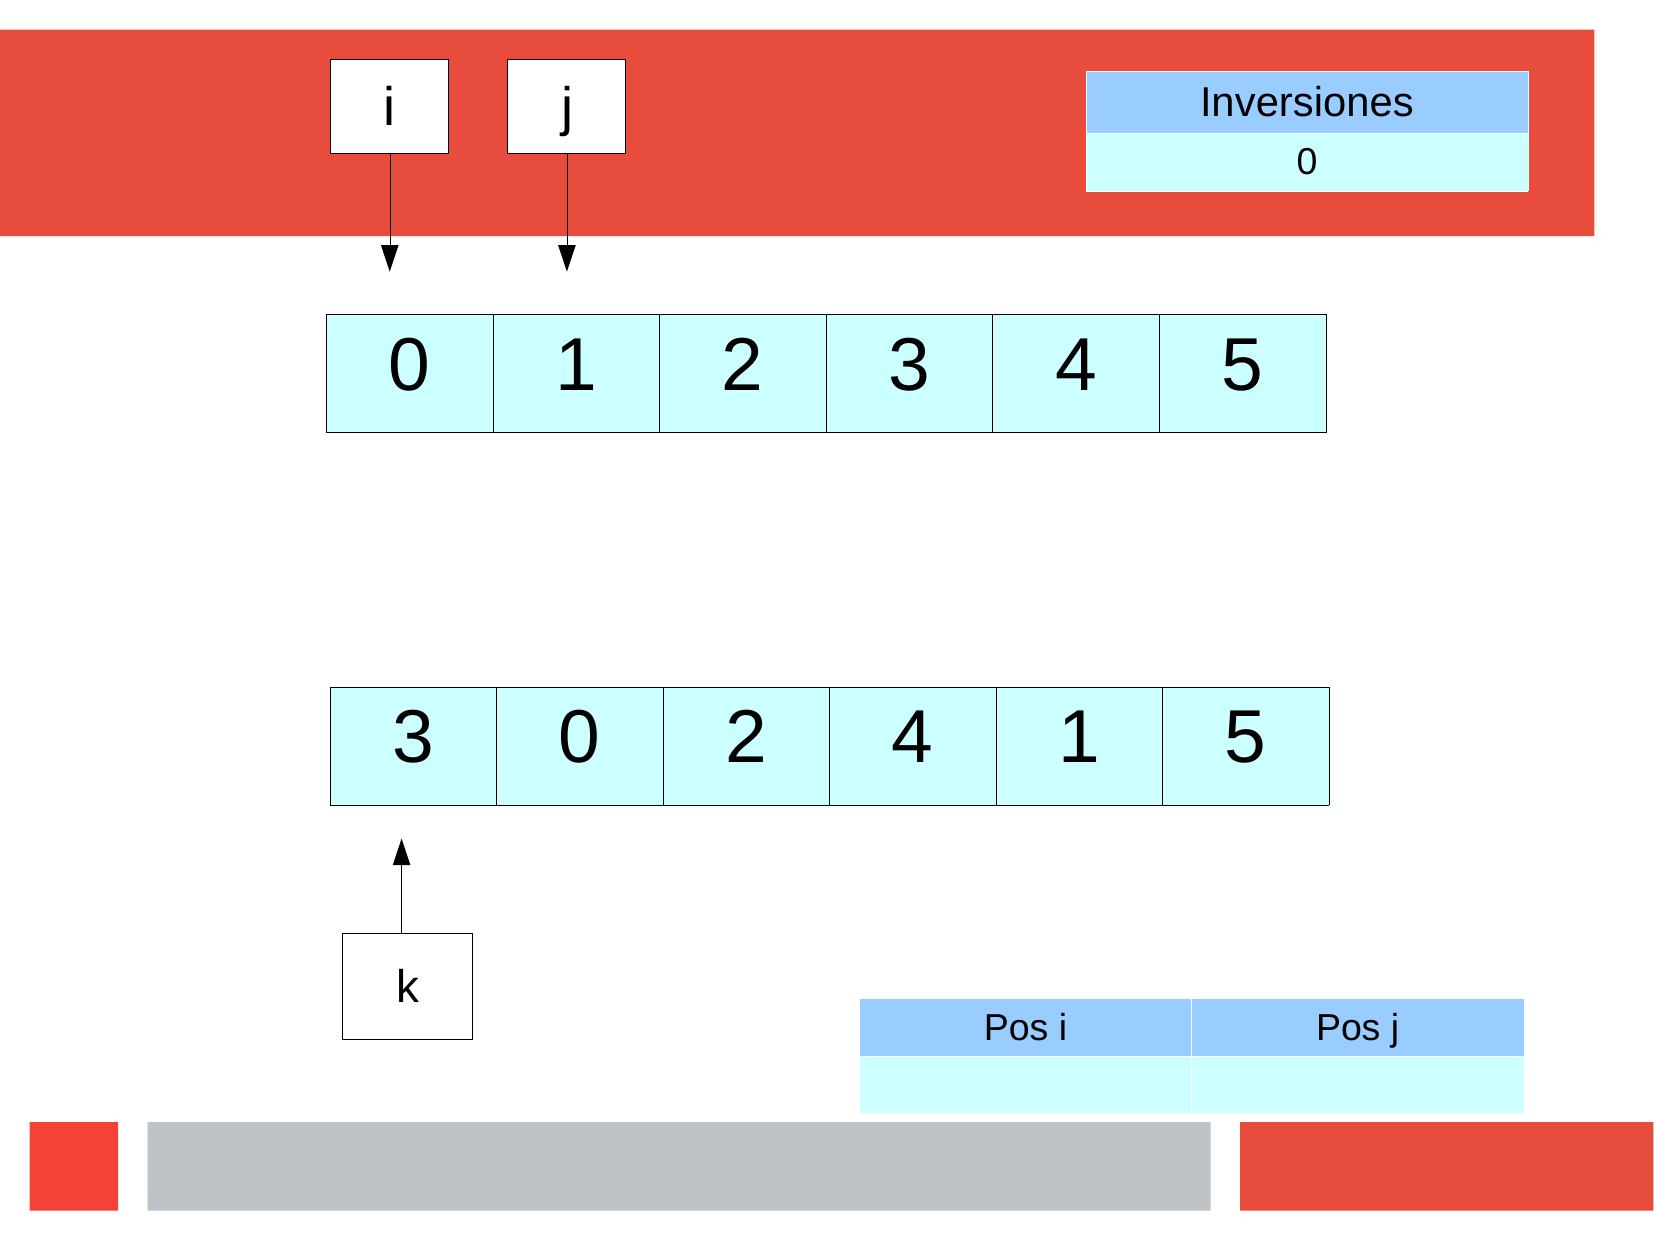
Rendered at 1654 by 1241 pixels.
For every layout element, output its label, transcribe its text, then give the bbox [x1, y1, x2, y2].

table_header 3 [827, 315, 992, 432]
table_header 0 [497, 688, 663, 805]
table_header 5 [1160, 315, 1326, 432]
table_header 5 [1163, 688, 1329, 805]
table_header 3 [331, 688, 496, 805]
table_header 4 [830, 688, 996, 805]
text_box k [342, 933, 473, 1040]
table_cell [1192, 1057, 1524, 1113]
table_header Inversiones [1087, 72, 1528, 133]
table_header 4 [993, 315, 1159, 432]
table_header 0 [327, 315, 493, 432]
table_cell [860, 1057, 1191, 1113]
table_header 1 [494, 315, 659, 432]
table_header Pos j [1192, 999, 1524, 1056]
text_box i [330, 59, 449, 154]
table_header 2 [664, 688, 829, 805]
table_cell 0 [1087, 134, 1528, 191]
table_header Pos i [860, 999, 1191, 1056]
text_box j [507, 59, 626, 154]
table_header 2 [660, 315, 826, 432]
table_header 1 [997, 688, 1162, 805]
